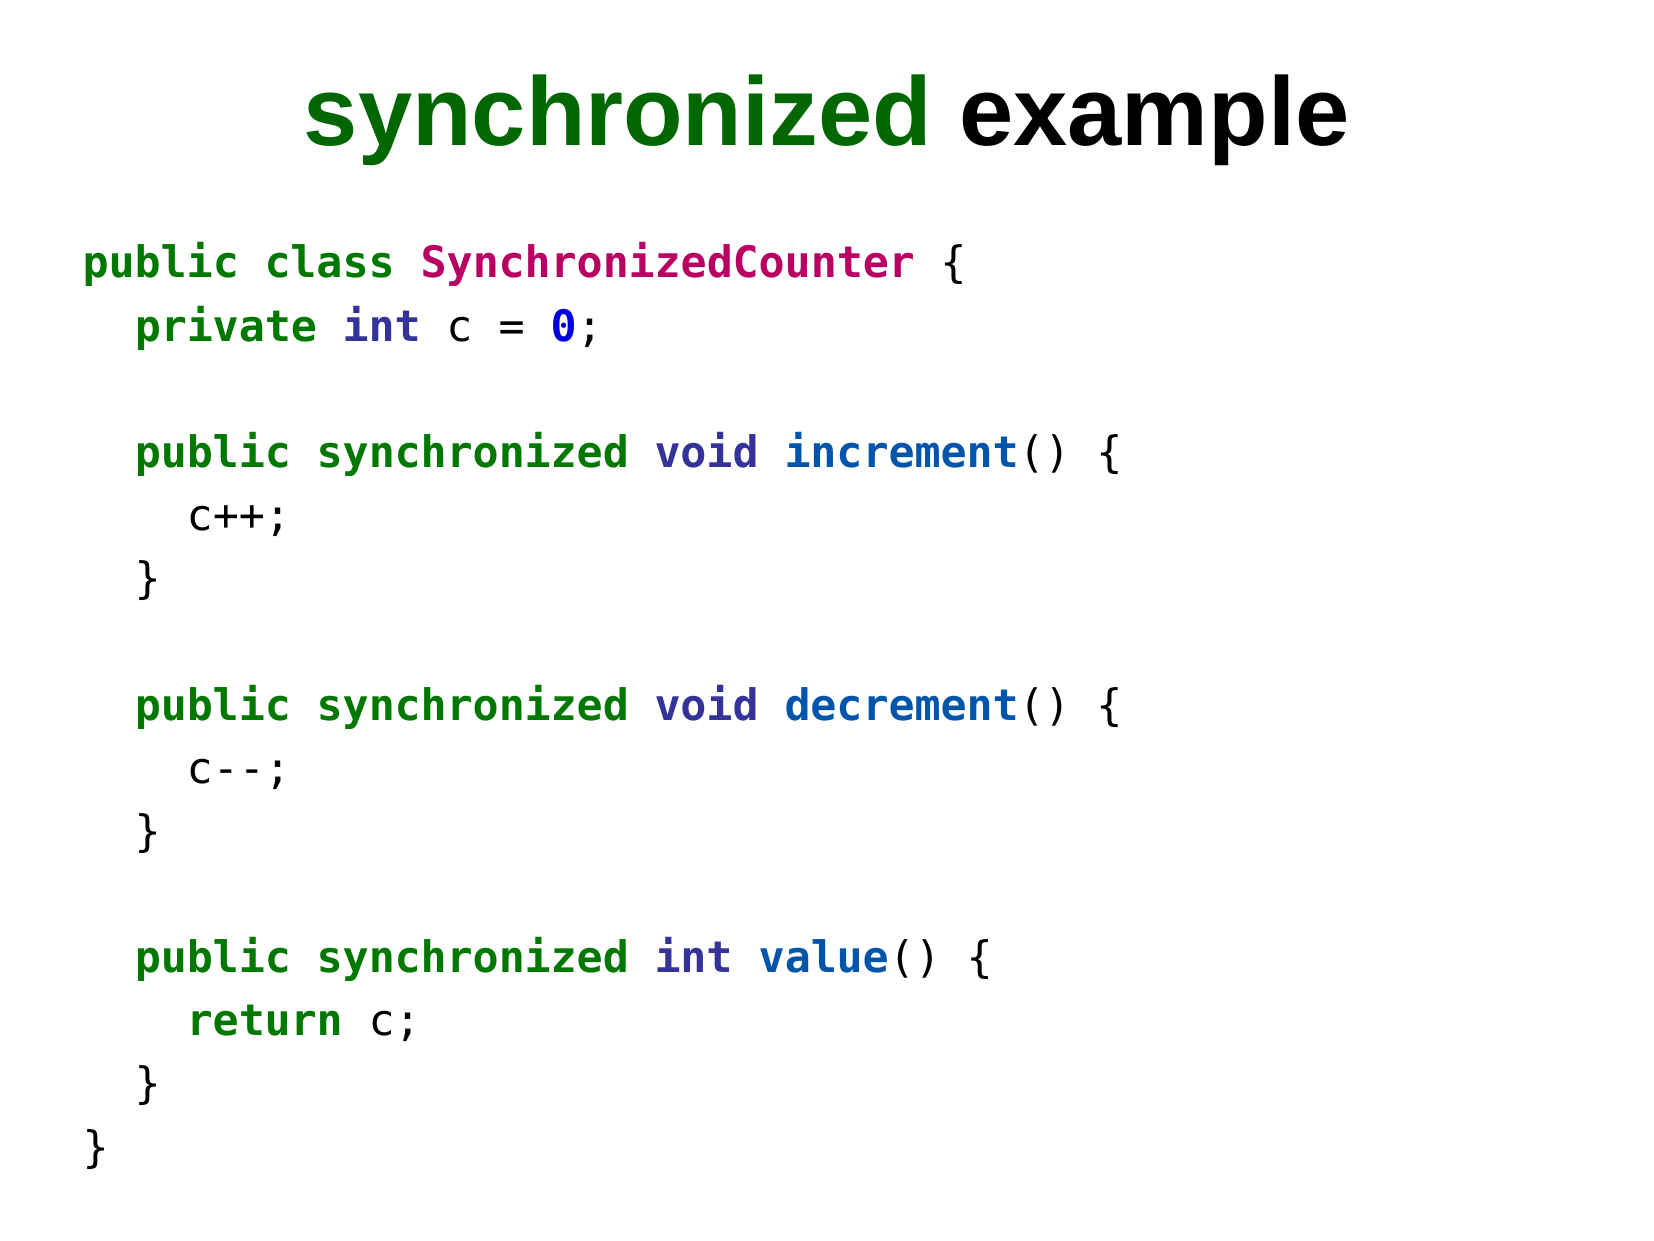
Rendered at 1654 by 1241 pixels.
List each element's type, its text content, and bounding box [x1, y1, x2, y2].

title synchronized example [82, 23, 1571, 201]
list public class SynchronizedCounter { private int c = 0; public synchronized void increment() { c++; } public synchronized void decrement() { c--; } public synchronized int value() { return c; } } [82, 225, 1538, 1186]
